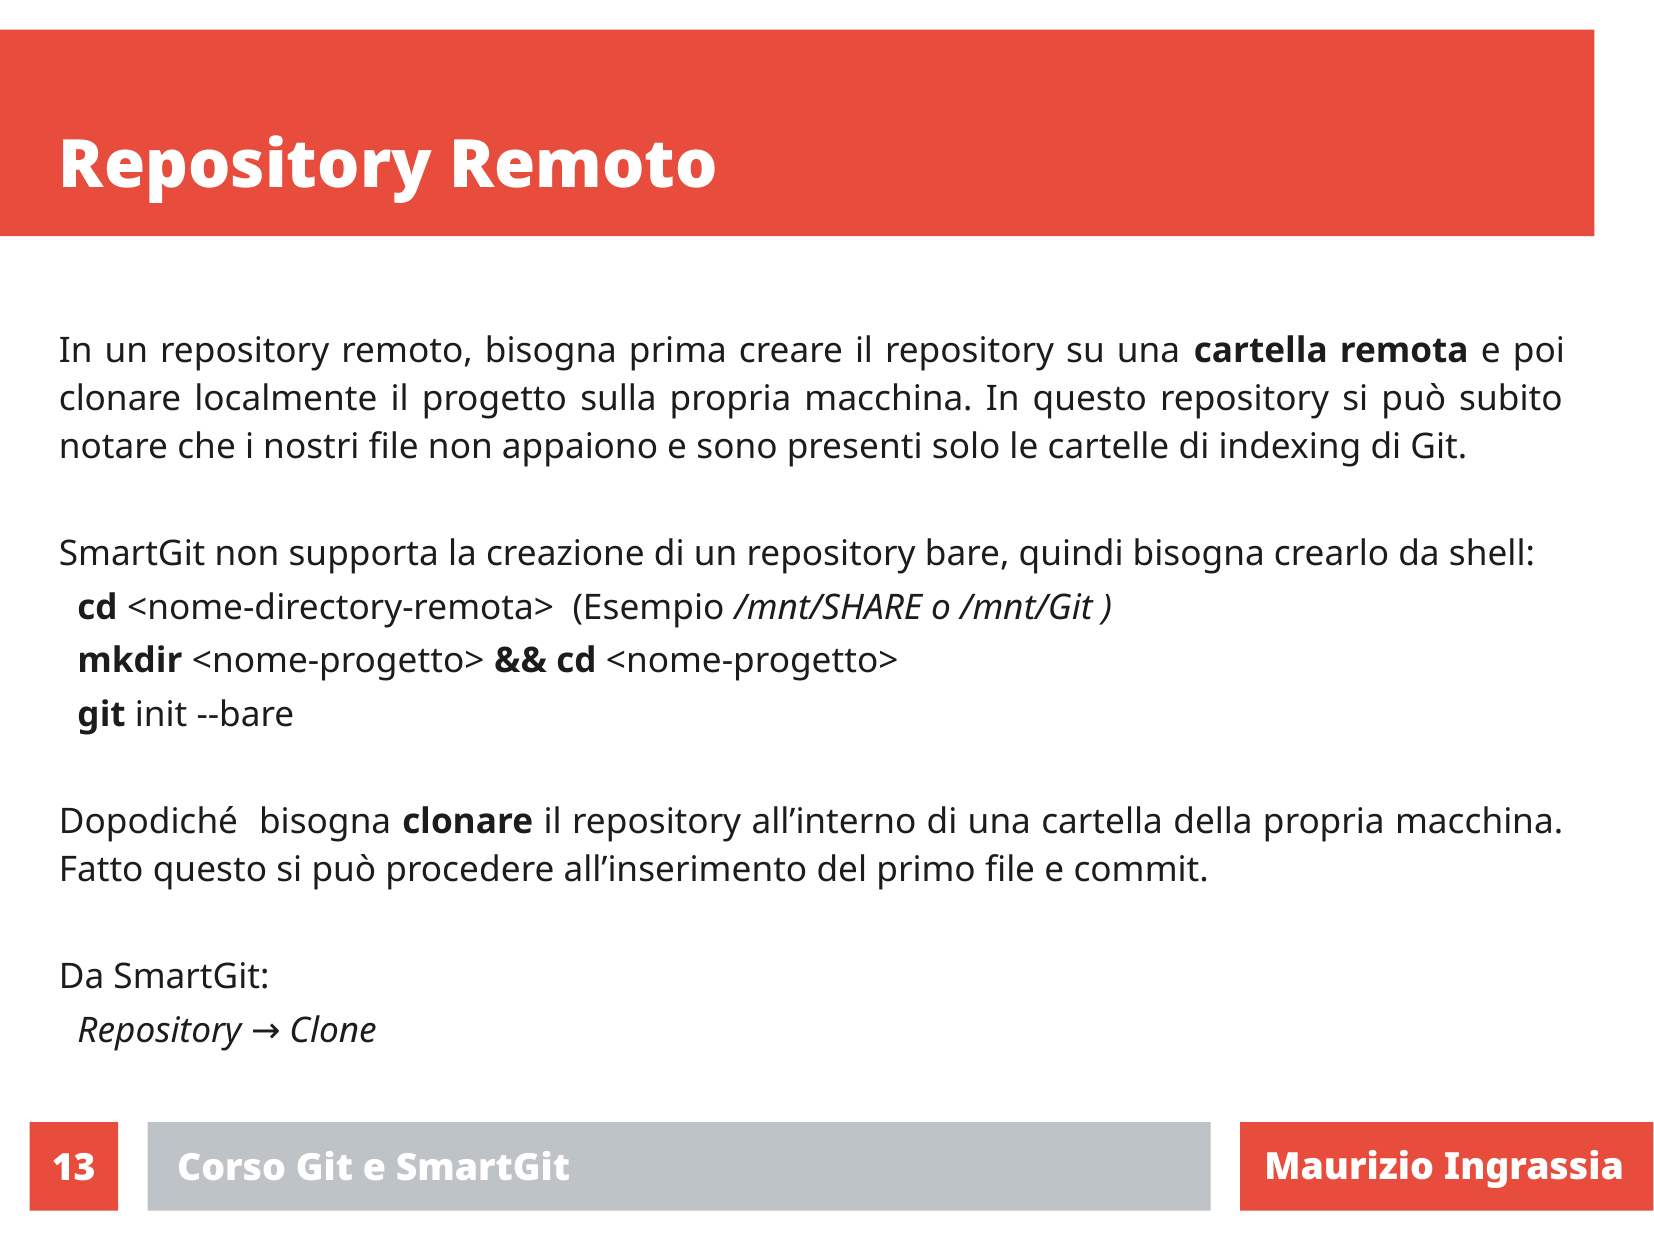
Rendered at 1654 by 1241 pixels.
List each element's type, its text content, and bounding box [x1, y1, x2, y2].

list In un repository remoto, bisogna prima creare il repository su una cartella remota e poi clonare localmente il progetto sulla propria macchina. In questo repository si può subito notare che i nostri file non appaiono e sono presenti solo le cartelle di indexing di Git. SmartGit non supporta la creazione di un repository bare, quindi bisogna crearlo da shell: cd <nome-directory-remota> (Esempio /mnt/SHARE o /mnt/Git ) mkdir <nome-progetto> && cd <nome-progetto> git init --bare Dopodiché bisogna clonare il repository all’interno di una cartella della propria macchina. Fatto questo si può procedere all’inserimento del primo file e commit. Da SmartGit: Repository → Clone [59, 324, 1565, 1093]
title Repository Remoto [59, 59, 1595, 207]
